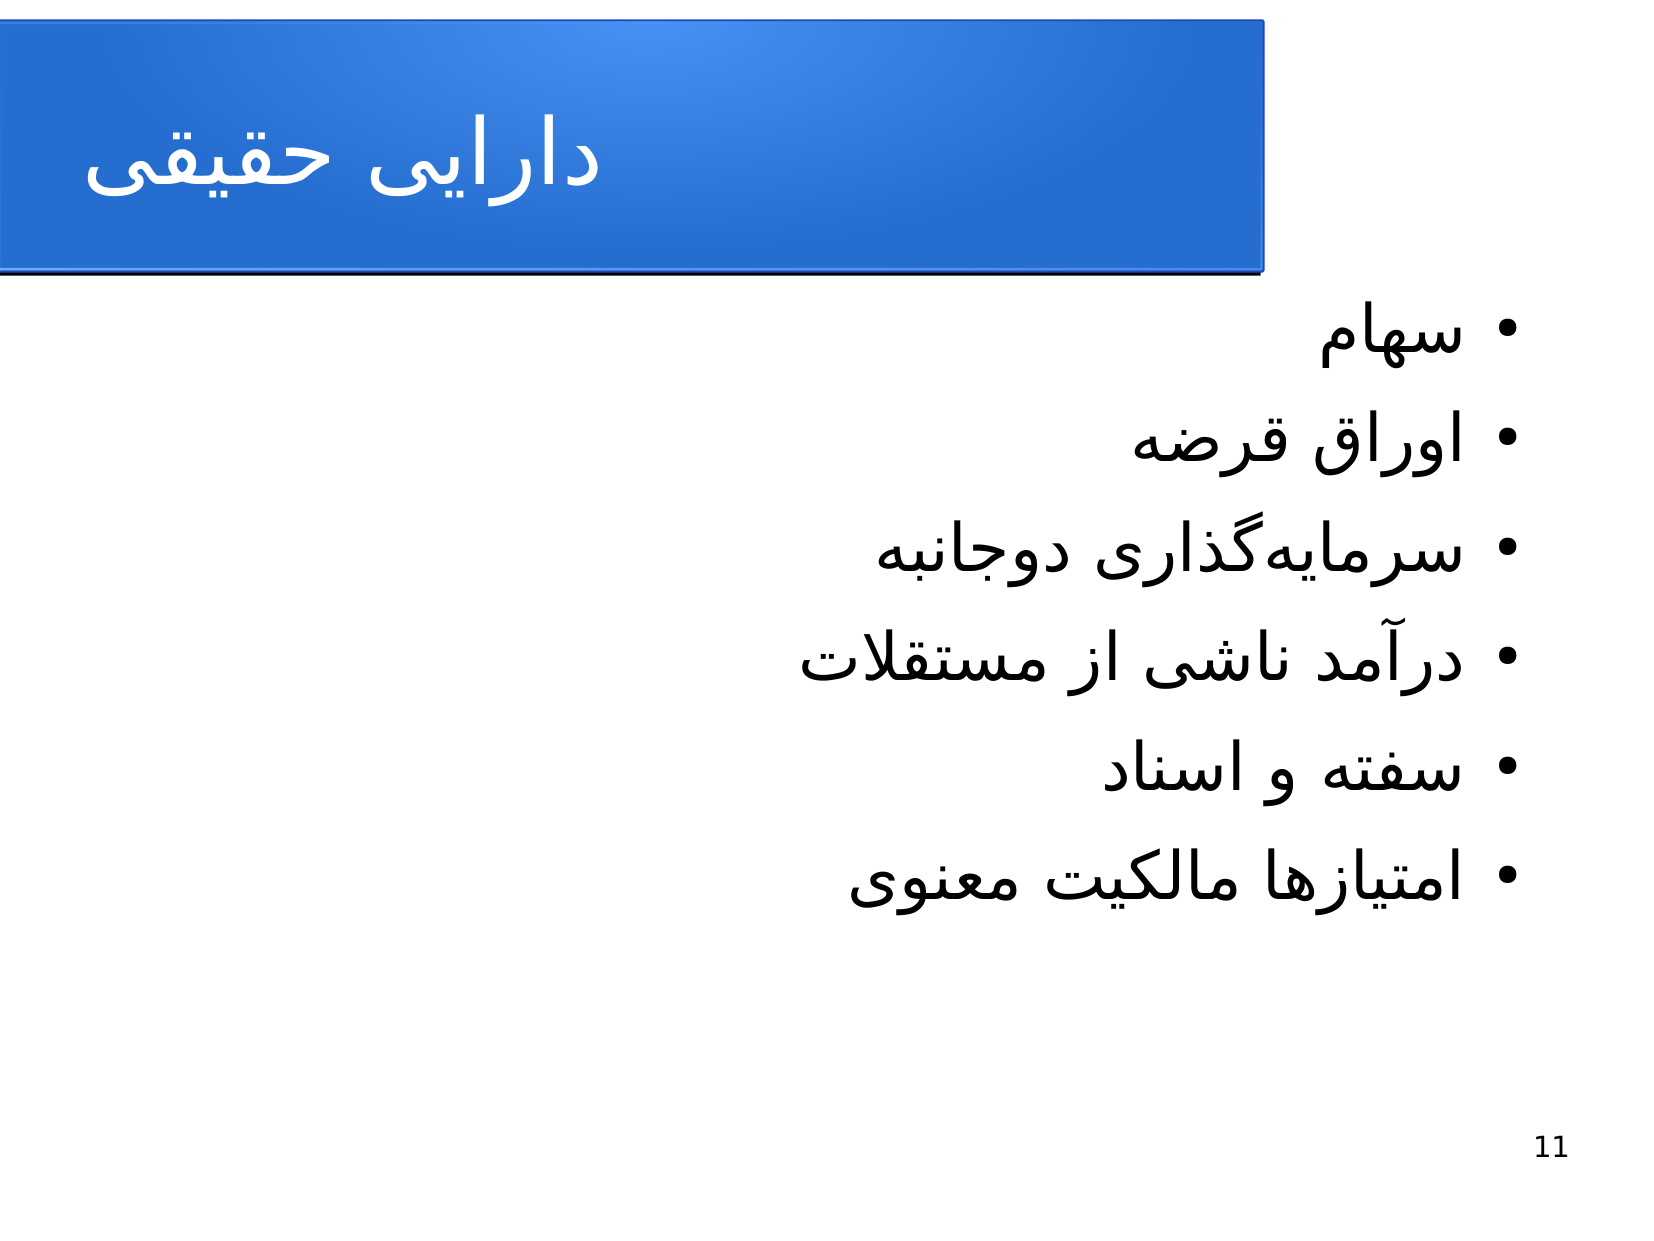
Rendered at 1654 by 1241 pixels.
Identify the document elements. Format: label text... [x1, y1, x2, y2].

list سهام اوراق قرضه سرمایه‌گذاری دو‌جانبه درآمد ناشی از مستقلات سفته و اسناد امتیازها مالکیت معنوی [82, 290, 1538, 1010]
title دارایی حقیقی [82, 49, 1250, 257]
